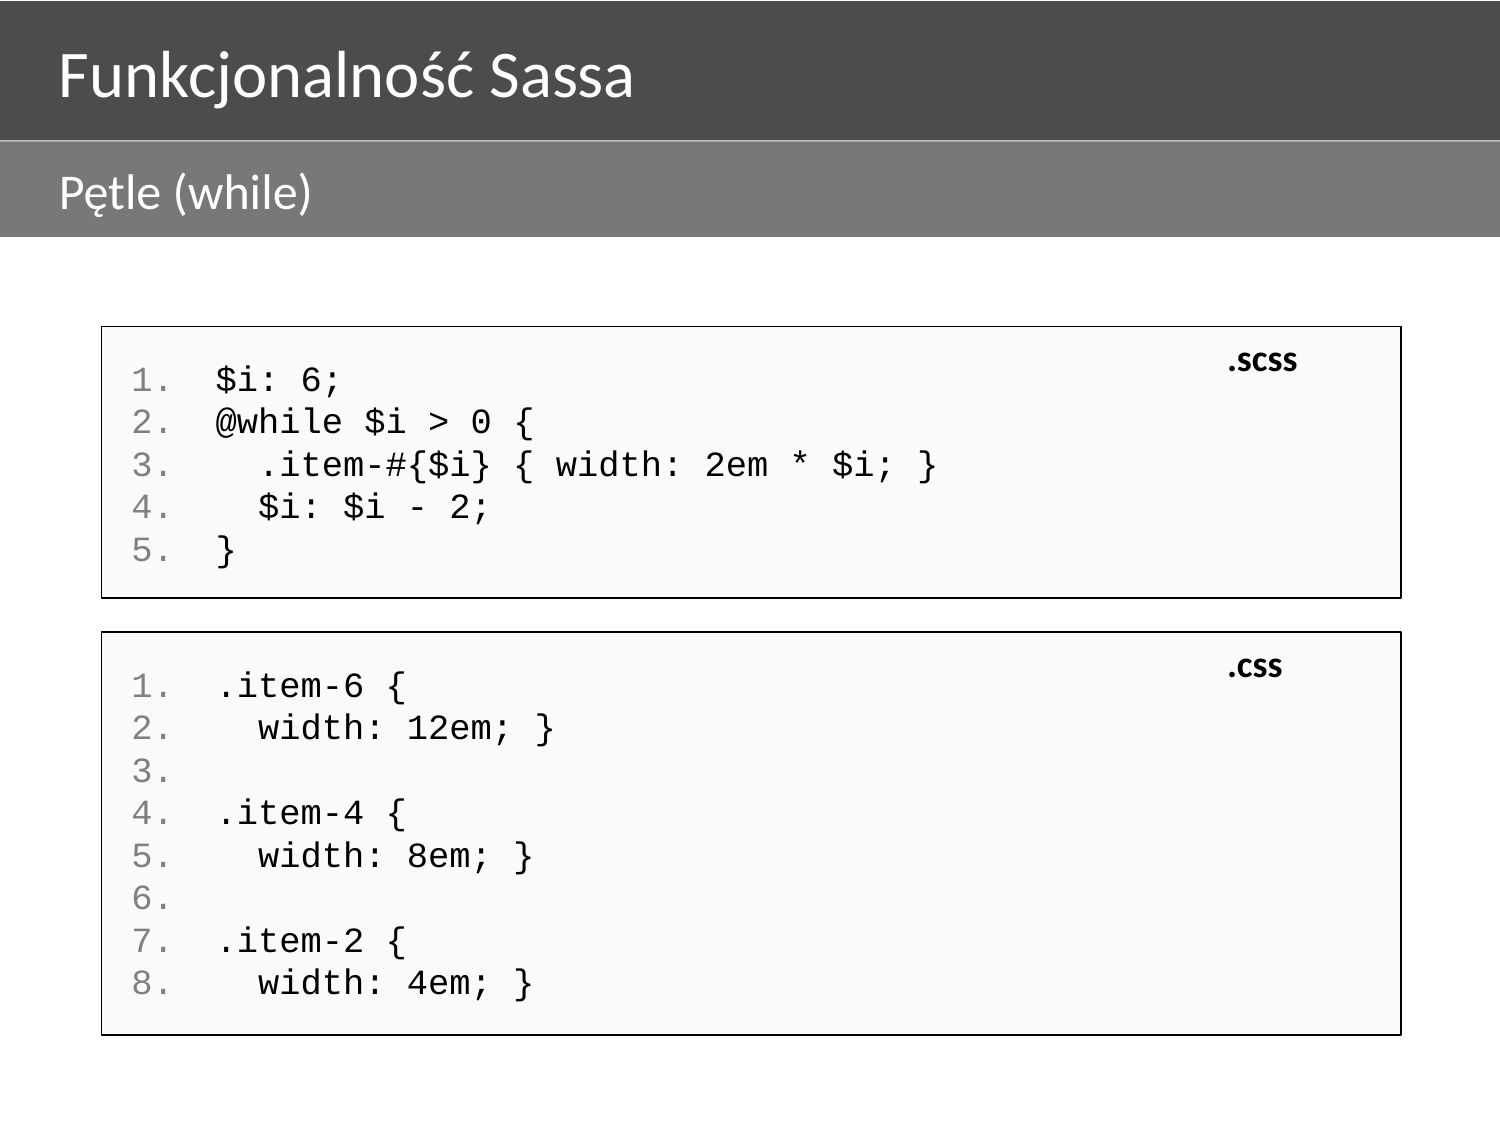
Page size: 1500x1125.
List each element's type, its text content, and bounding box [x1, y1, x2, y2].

text_box .css [1211, 632, 1401, 693]
text_box Pętle (while) [0, 141, 1500, 237]
text_box .item-6 { width: 12em; } .item-4 { width: 8em; } .item-2 { width: 4em; } [101, 632, 1401, 1036]
text_box Funkcjonalność Sassa [0, 1, 1500, 140]
text_box $i: 6; @while $i > 0 { .item-#{$i} { width: 2em * $i; } $i: $i - 2; } [101, 326, 1401, 599]
text_box .scss [1211, 326, 1401, 388]
